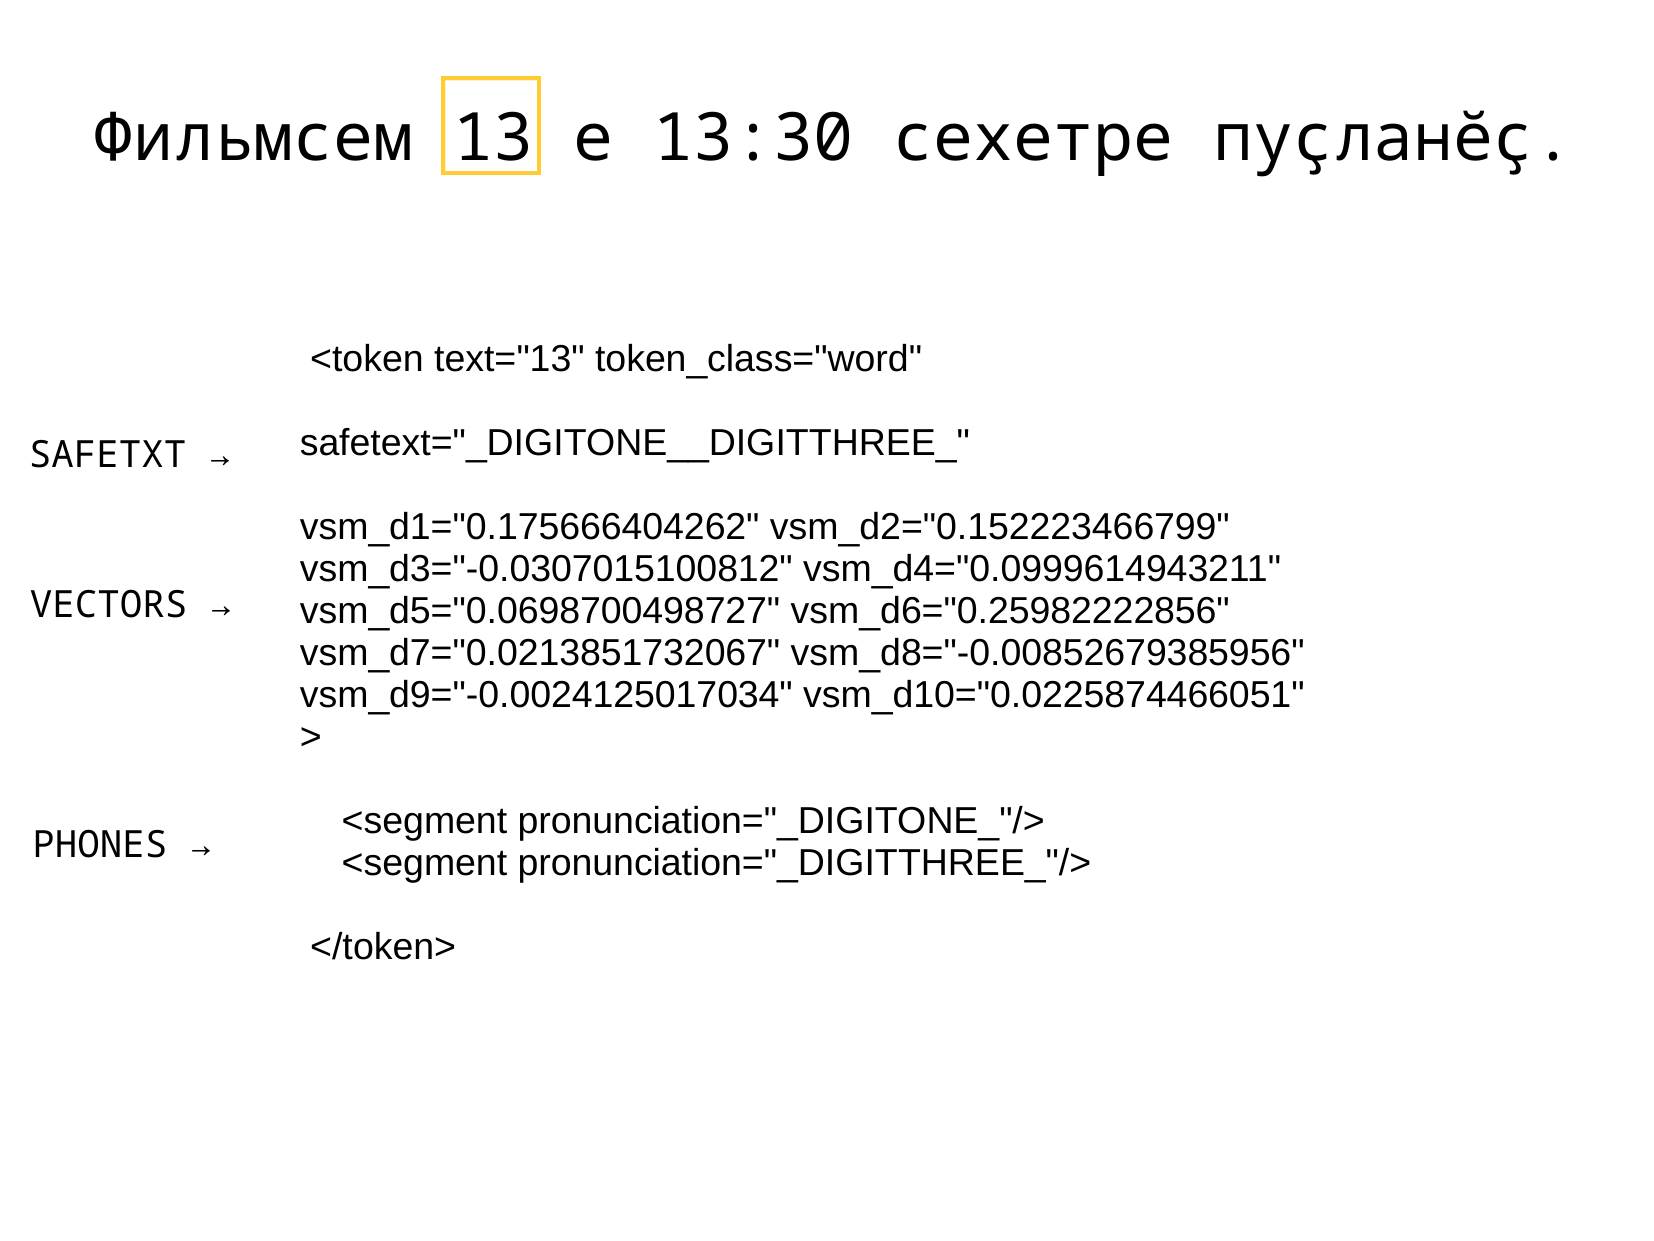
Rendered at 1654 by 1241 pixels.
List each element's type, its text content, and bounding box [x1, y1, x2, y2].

text_box <token text="13" token_class="word" safetext="_DIGITONE__DIGITTHREE_" vsm_d1="0.175666404262" vsm_d2="0.152223466799" vsm_d3="-0.0307015100812" vsm_d4="0.0999614943211" vsm_d5="0.0698700498727" vsm_d6="0.25982222856" vsm_d7="0.0213851732067" vsm_d8="-0.00852679385956" vsm_d9="-0.0024125017034" vsm_d10="0.0225874466051" > <segment pronunciation="_DIGITONE_"/> <segment pronunciation="_DIGITTHREE_"/> </token> [285, 330, 1411, 1017]
text_box Фильмсем 13 е 13:30 сехетре пуҫланӗҫ. [78, 81, 1594, 248]
text_box VECTORS → [15, 569, 256, 671]
text_box PHONES → [17, 810, 258, 911]
picture [441, 76, 541, 176]
text_box SAFETXT → [14, 420, 255, 521]
